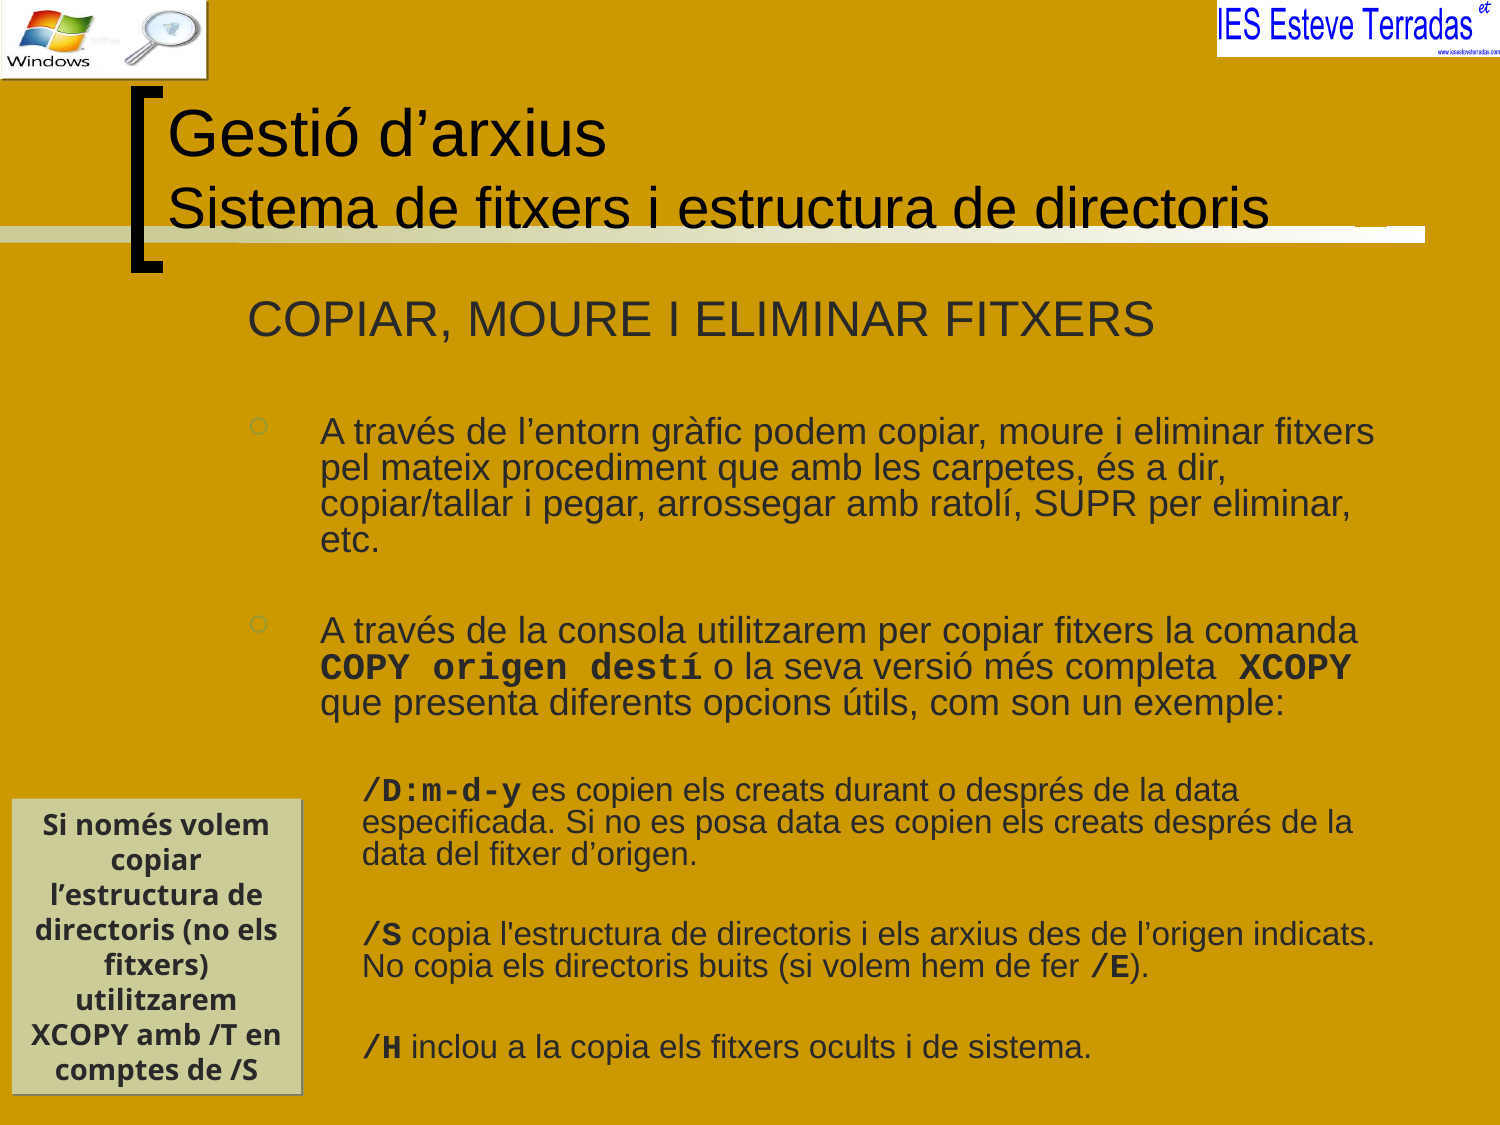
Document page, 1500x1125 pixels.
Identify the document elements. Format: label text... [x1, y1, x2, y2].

title Gestió d’arxius Sistema de fitxers i estructura de directoris [152, 15, 1328, 248]
text_box Si només volem copiar l’estructura de directoris (no els fitxers) utilitzarem XCOPY amb /T en comptes de /S [11, 798, 302, 1094]
picture [1217, 0, 1500, 57]
picture [0, 0, 207, 79]
list COPIAR, MOURE I ELIMINAR FITXERS A través de l’entorn gràfic podem copiar, moure i eliminar fitxers pel mateix procediment que amb les carpetes, és a dir, copiar/tallar i pegar, arrossegar amb ratolí, SUPR per eliminar, etc. A través de la consola utilitzarem per copiar fitxers la comanda COPY origen destí o la seva versió més completa XCOPY que presenta diferents opcions útils, com son un exemple: /D:m-d-y es copien els creats durant o després de la data especificada. Si no es posa data es copien els creats després de la data del fitxer d’origen. /S copia l'estructura de directoris i els arxius des de l’origen indicats. No copia els directoris buits (si volem hem de fer /E). /H inclou a la copia els fitxers ocults i de sistema. [159, 290, 1416, 1083]
